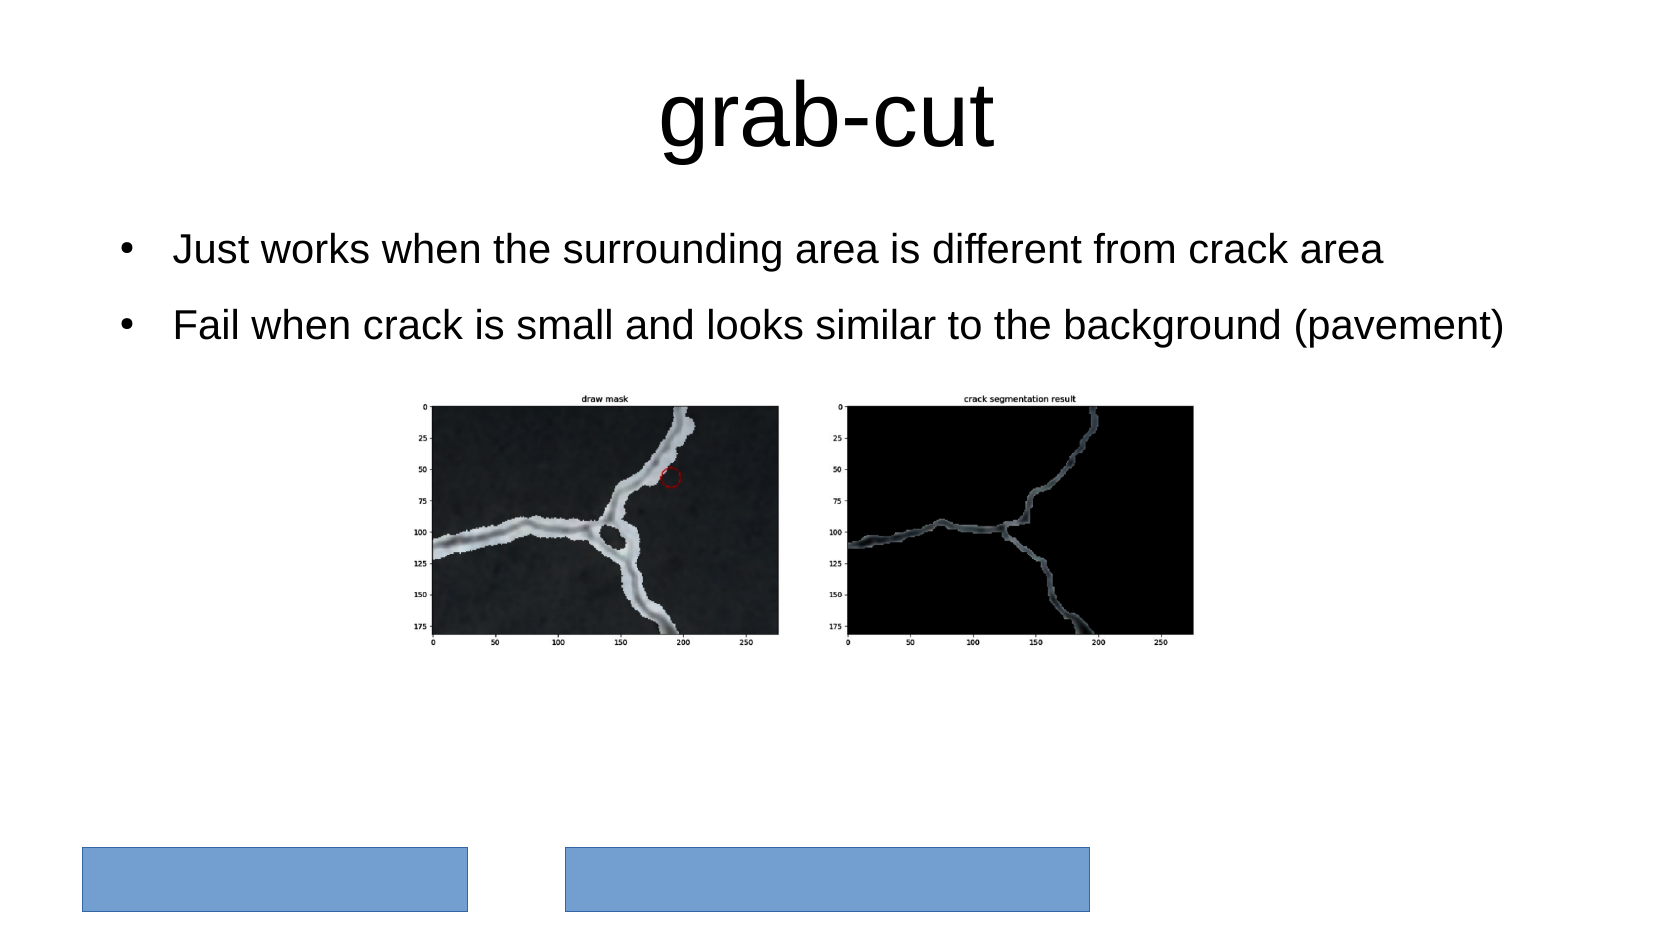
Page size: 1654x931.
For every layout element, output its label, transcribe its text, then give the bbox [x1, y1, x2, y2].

list Just works when the surrounding area is different from crack area Fail when crack is small and looks similar to the background (pavement) [101, 225, 1591, 766]
title grab-cut [82, 37, 1571, 193]
picture [405, 381, 1207, 661]
